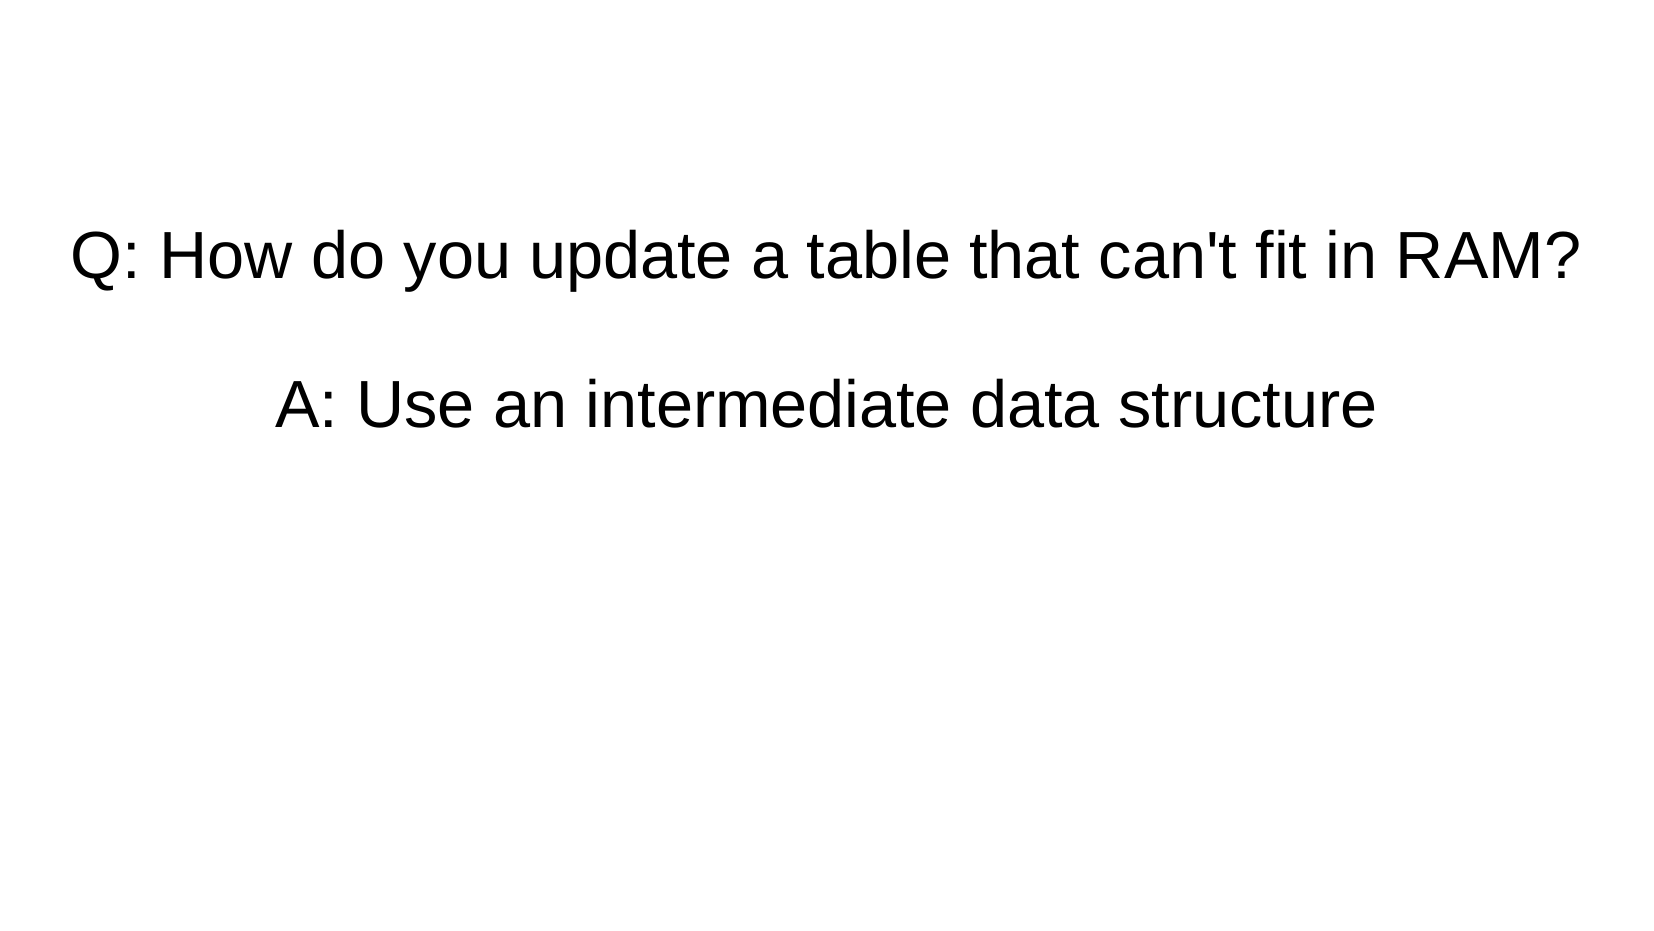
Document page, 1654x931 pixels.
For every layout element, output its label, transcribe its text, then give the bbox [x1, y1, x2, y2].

subtitle Q: How do you update a table that can't fit in RAM? A: Use an intermediate data structure [59, 217, 1595, 758]
